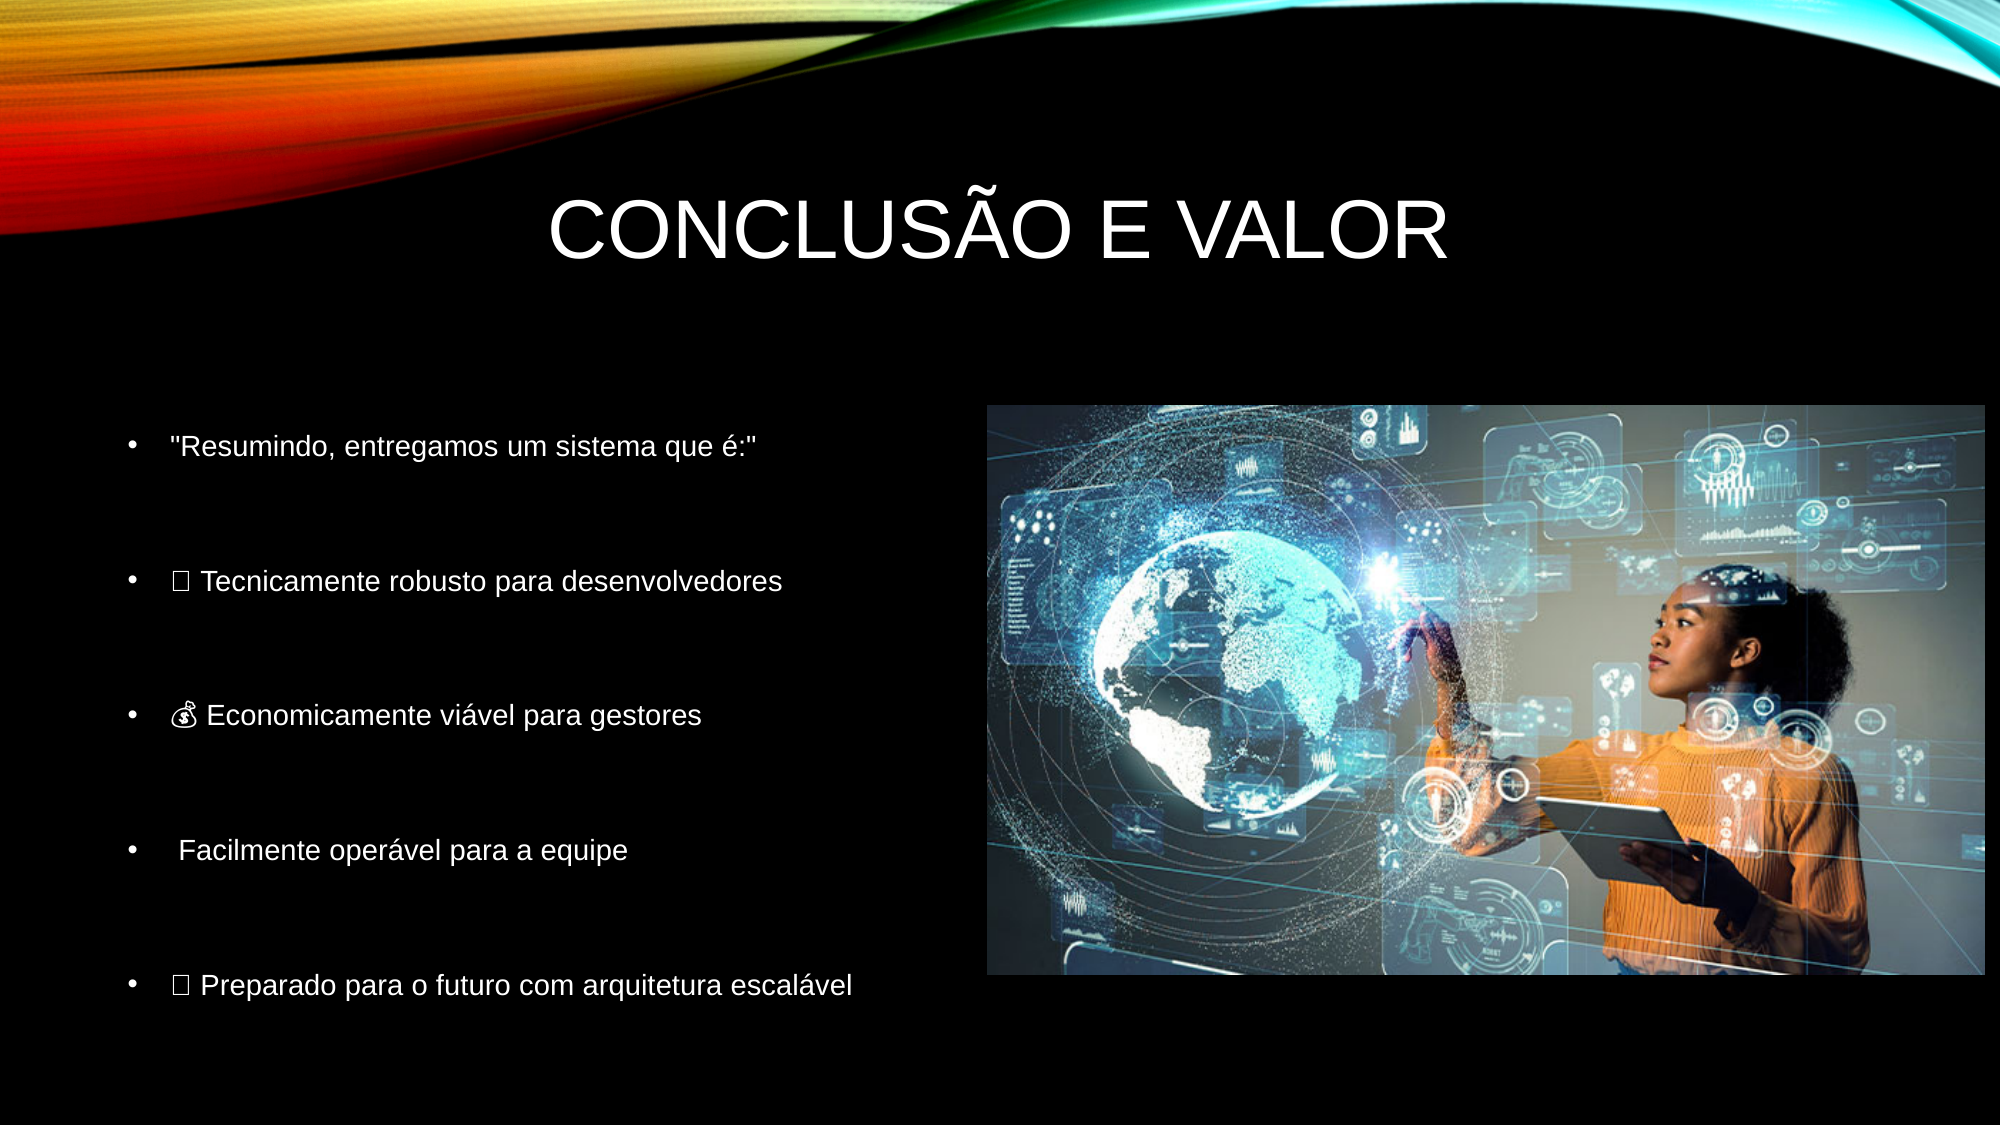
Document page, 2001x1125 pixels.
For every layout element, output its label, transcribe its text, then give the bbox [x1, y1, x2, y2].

picture [987, 405, 1985, 975]
title CONCLUSÃO E VALOR [112, 125, 1888, 338]
picture [0, 0, 2000, 237]
list "Resumindo, entregamos um sistema que é:" ✅ Tecnicamente robusto para desenvolvedores 💰 Economicamente viável para gestores 👨‍💻 Facilmente operável para a equipe 🚀 Preparado para o futuro com arquitetura escalável [112, 360, 988, 1021]
